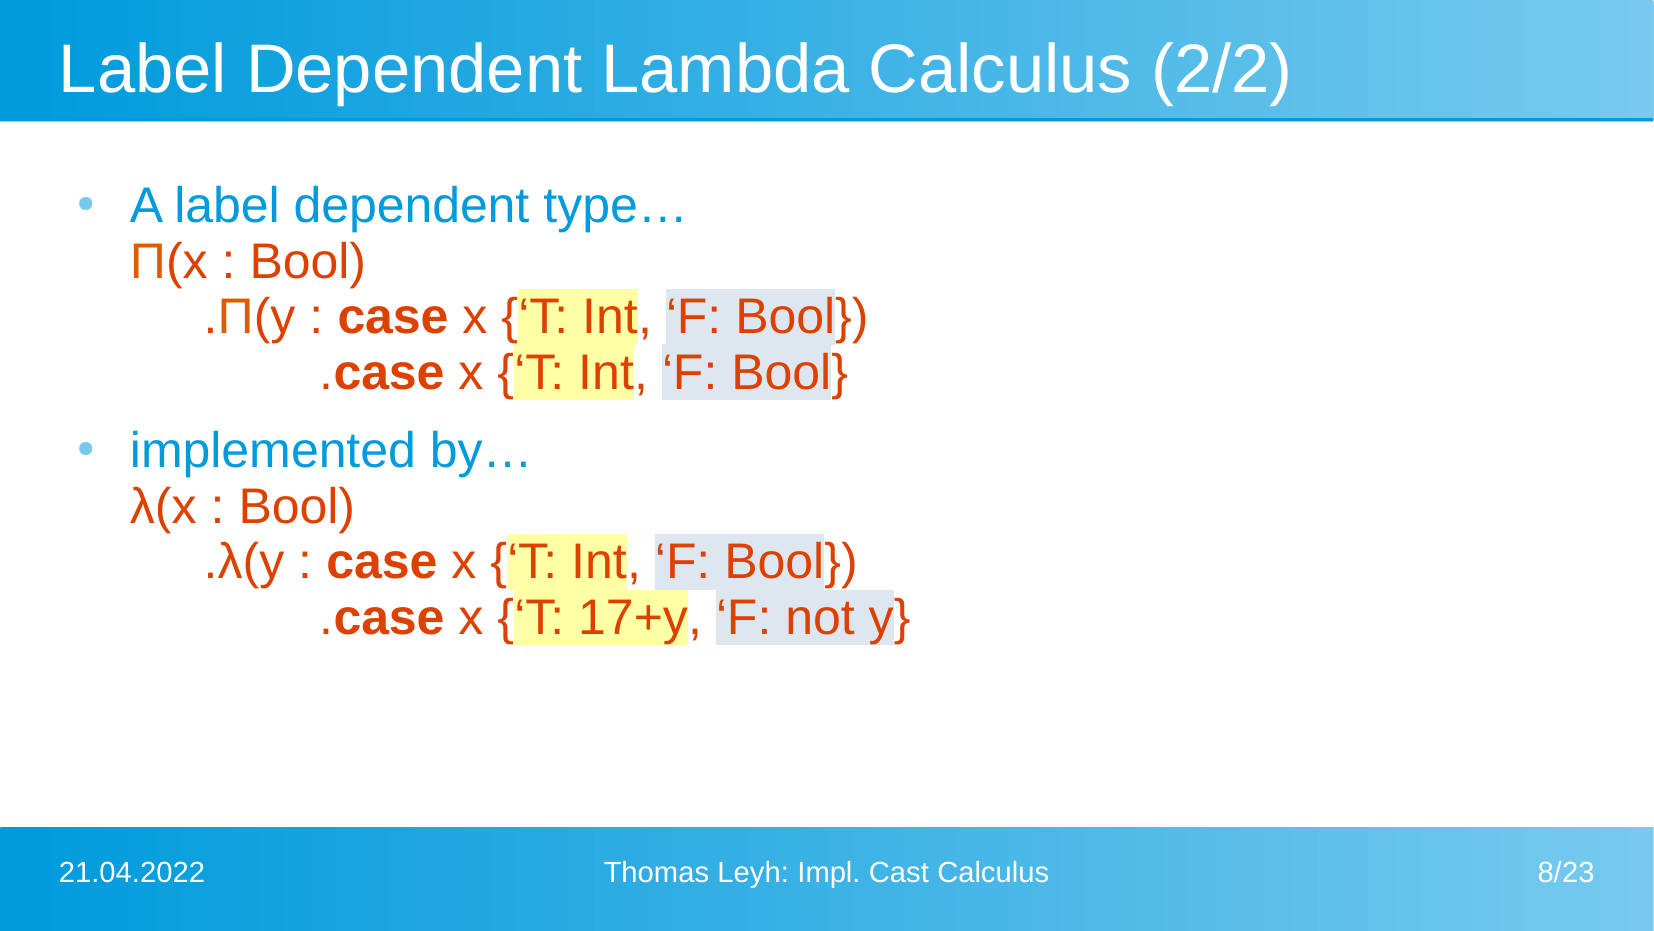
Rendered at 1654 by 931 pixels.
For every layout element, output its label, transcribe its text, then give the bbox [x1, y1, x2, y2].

list A label dependent type… Π(x : Bool) .Π(y : case x {‘T: Int, ‘F: Bool}) .case x {‘T: Int, ‘F: Bool} implemented by… λ(x : Bool) .λ(y : case x {‘T: Int, ‘F: Bool}) .case x {‘T: 17+y, ‘F: not y} [59, 177, 1595, 768]
title Label Dependent Lambda Calculus (2/2) [59, 29, 1595, 108]
